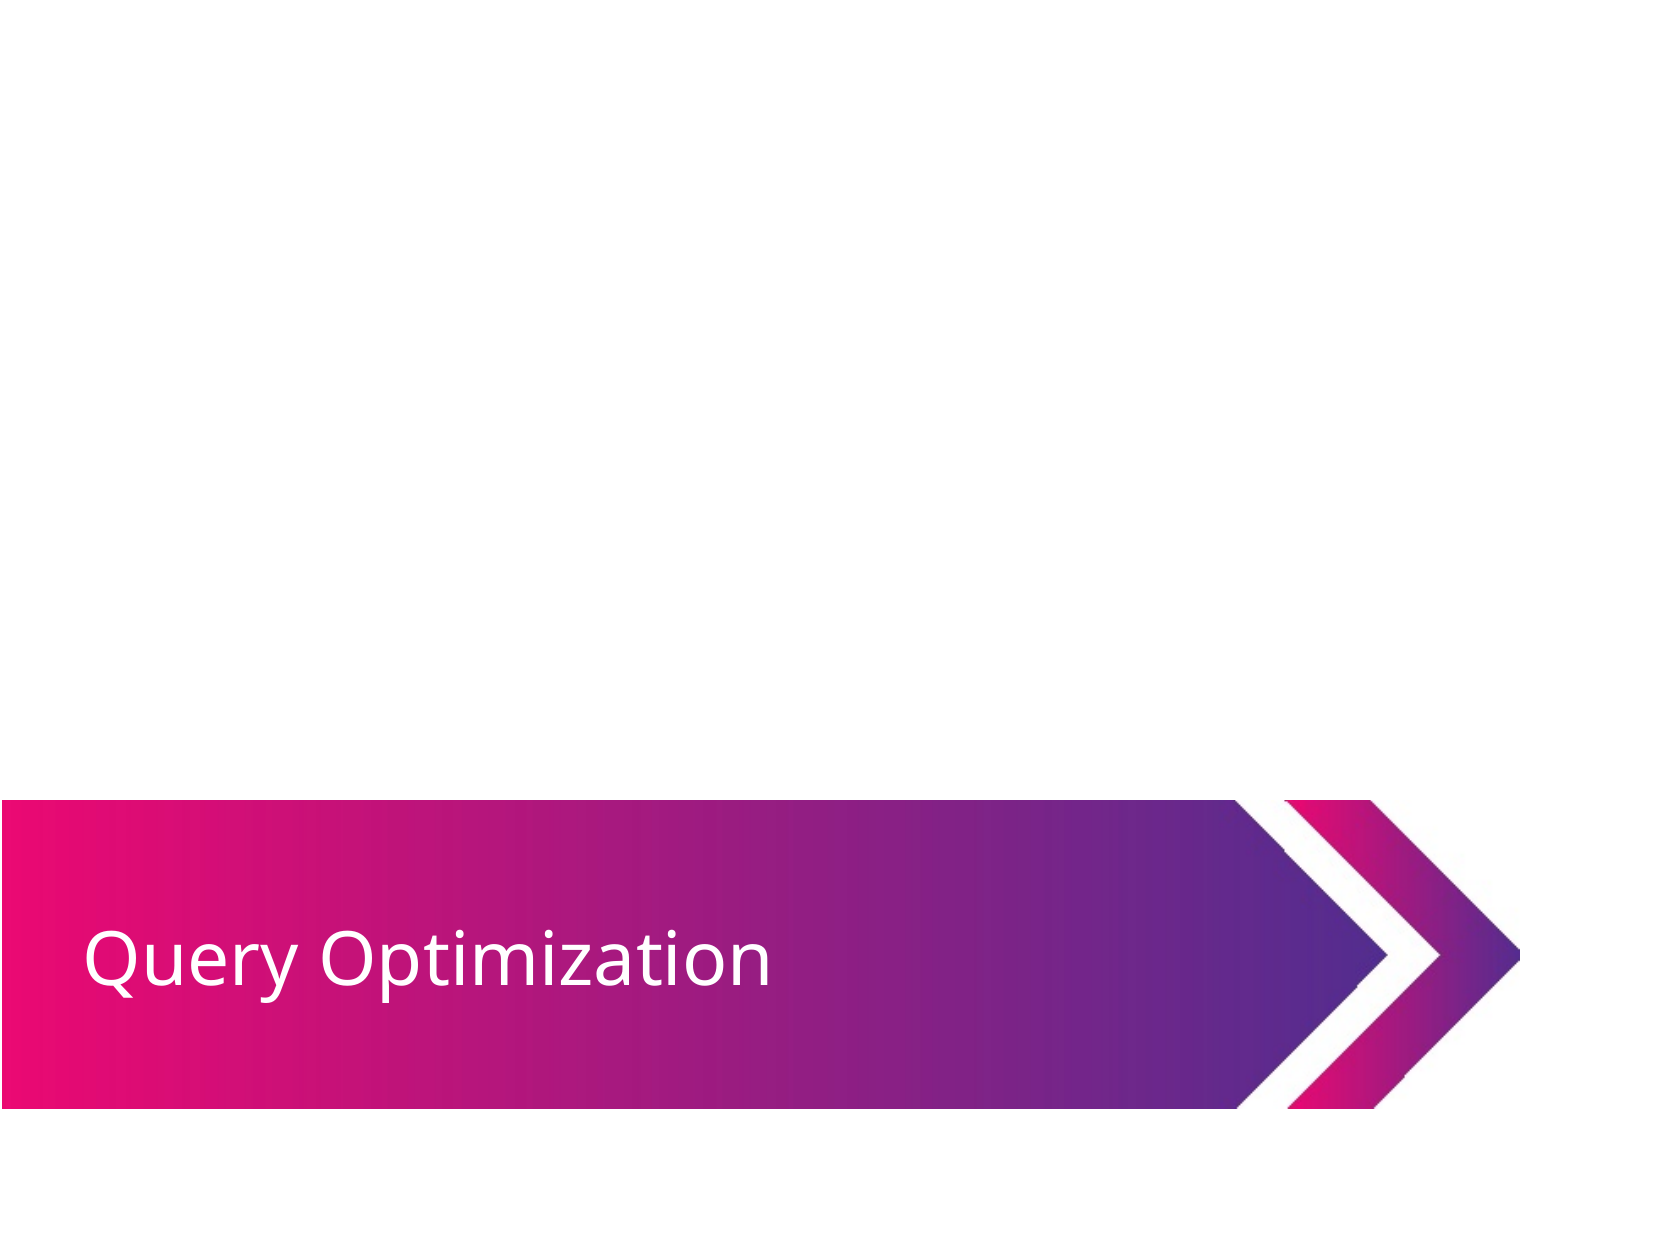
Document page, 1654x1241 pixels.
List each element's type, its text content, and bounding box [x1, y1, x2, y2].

title Query Optimization [82, 852, 1396, 1060]
picture [2, 800, 1520, 1109]
